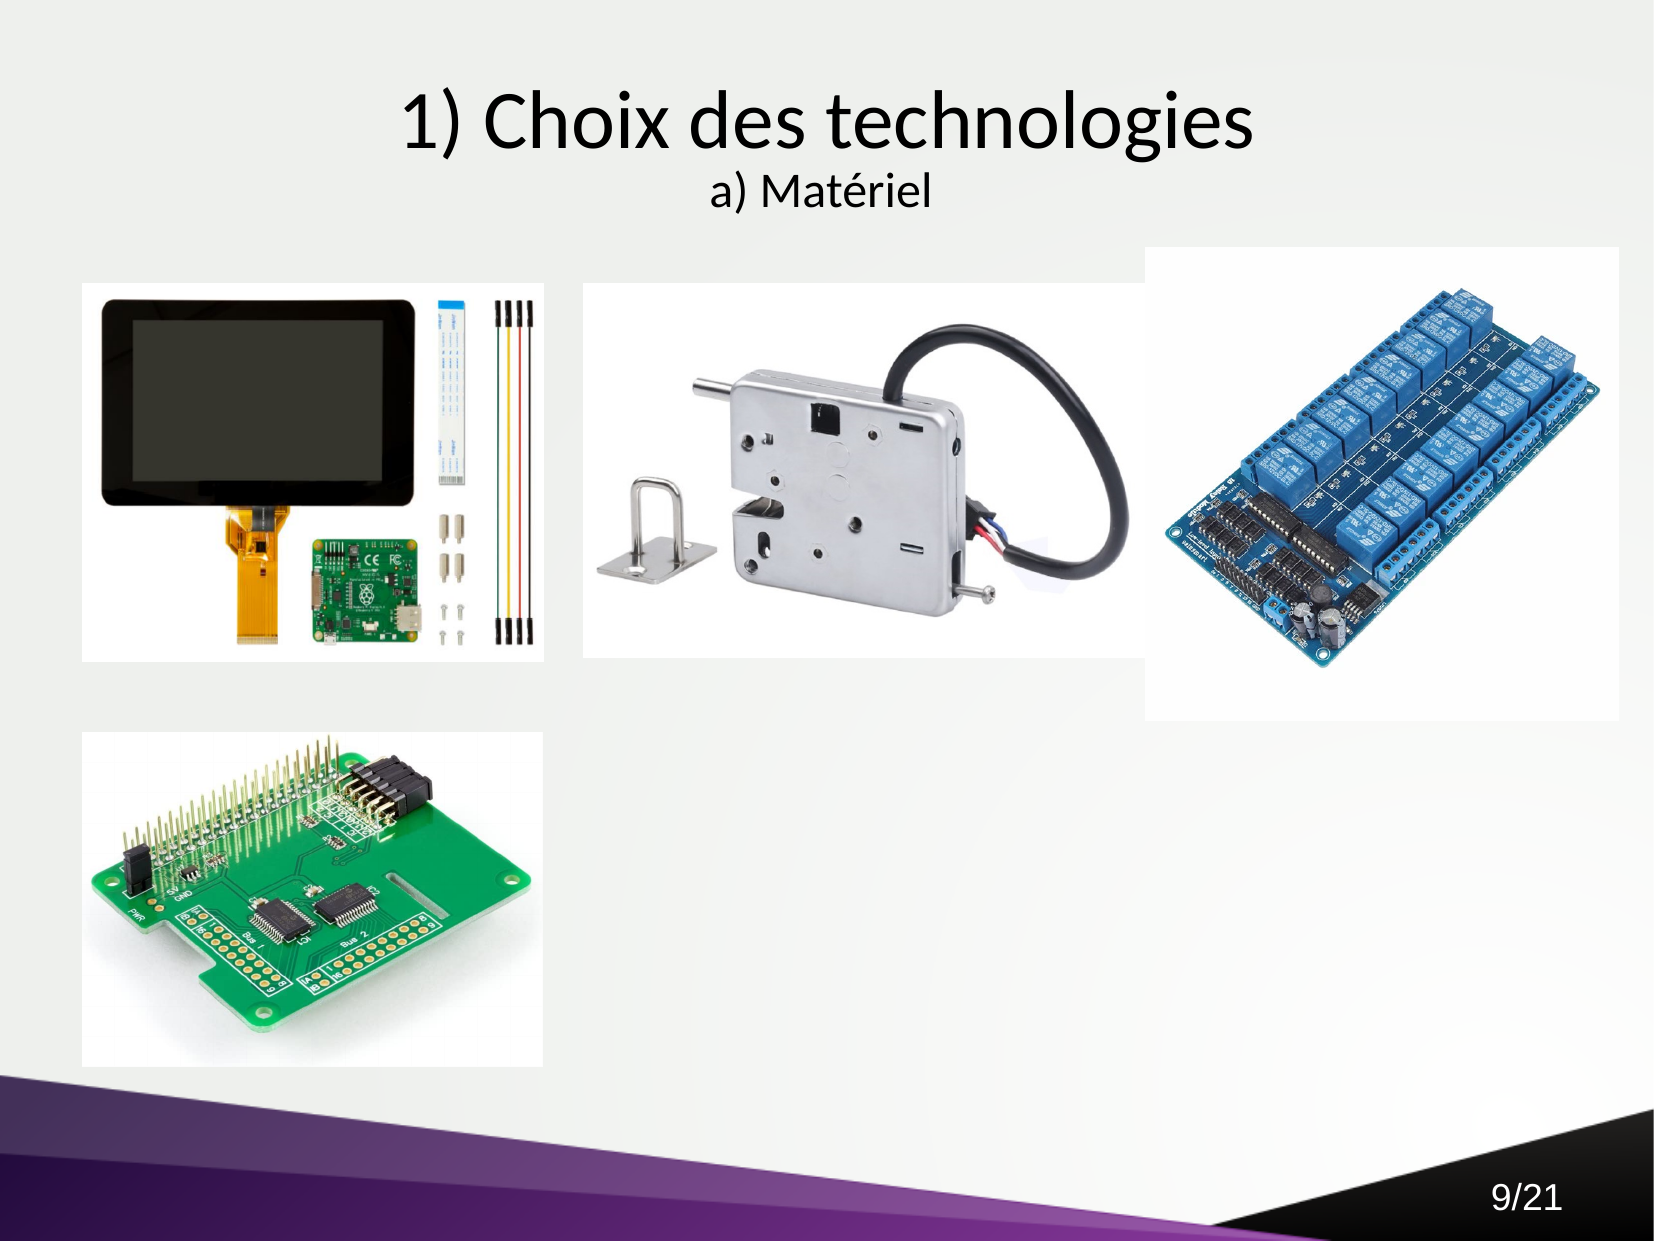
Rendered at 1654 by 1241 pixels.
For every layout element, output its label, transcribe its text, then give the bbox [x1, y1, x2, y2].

title 1) Choix des technologies a) Matériel [82, 49, 1571, 257]
picture [0, 0, 1654, 1241]
text_box <numéro>/21 [1476, 1169, 1654, 1240]
